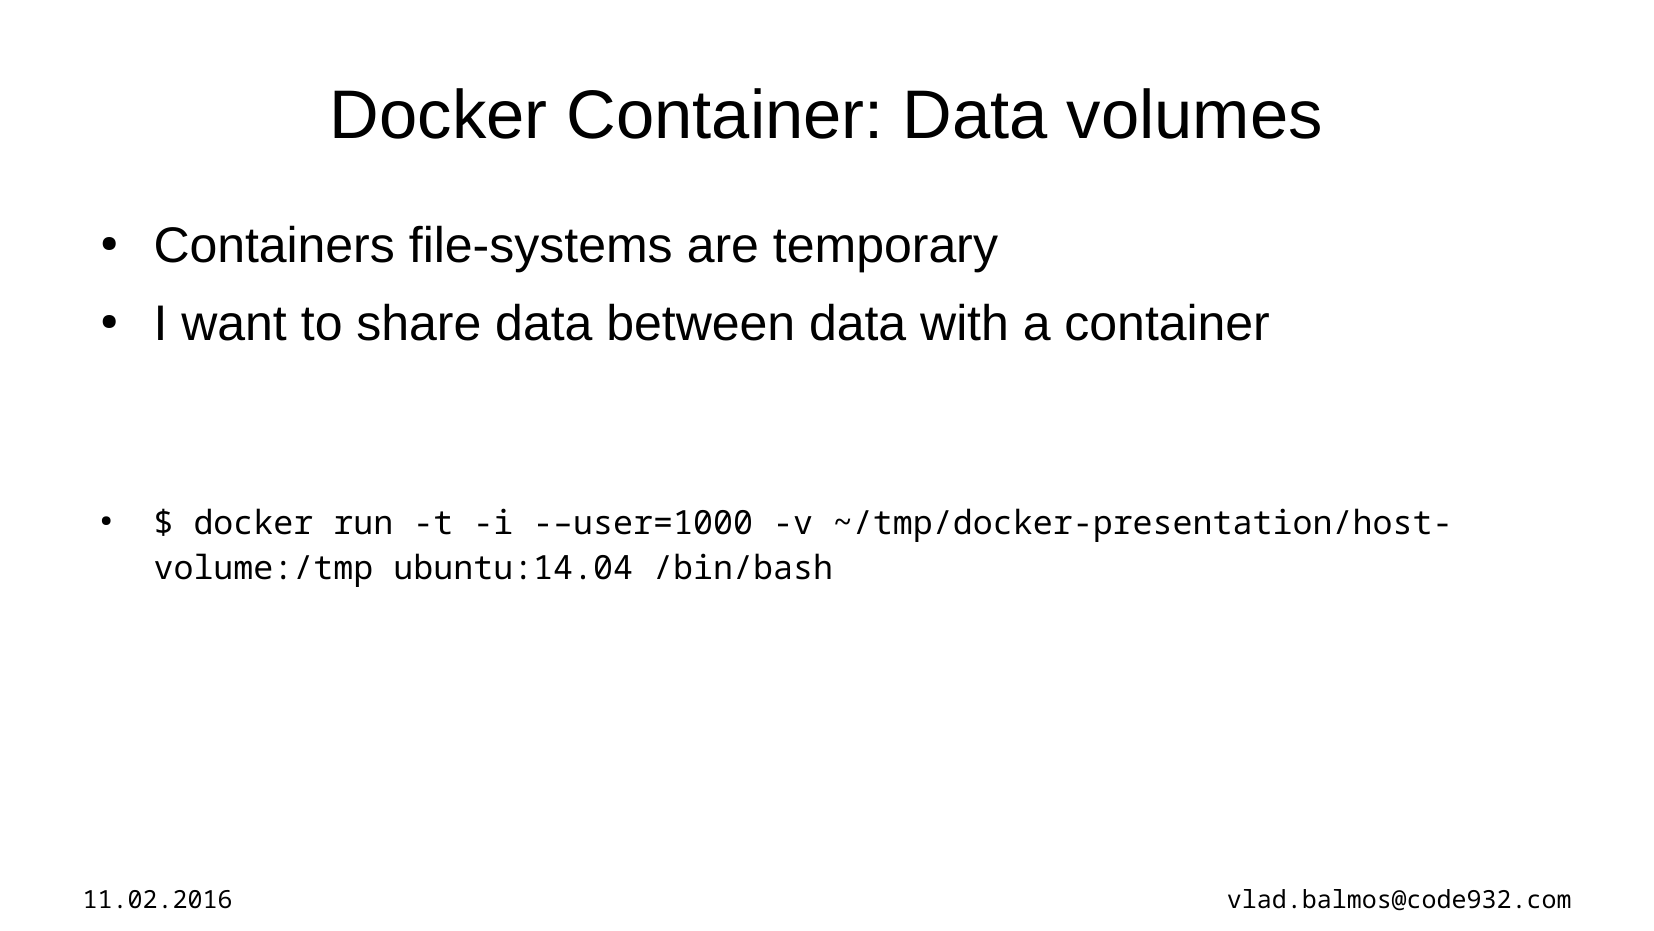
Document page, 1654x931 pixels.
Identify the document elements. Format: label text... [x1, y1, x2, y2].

list Containers file-systems are temporary I want to share data between data with a container [82, 217, 1571, 475]
title Docker Container: Data volumes [82, 37, 1571, 193]
list $ docker run -t -i -–user=1000 -v ~/tmp/docker-presentation/host-volume:/tmp ubuntu:14.04 /bin/bash [82, 499, 1571, 757]
